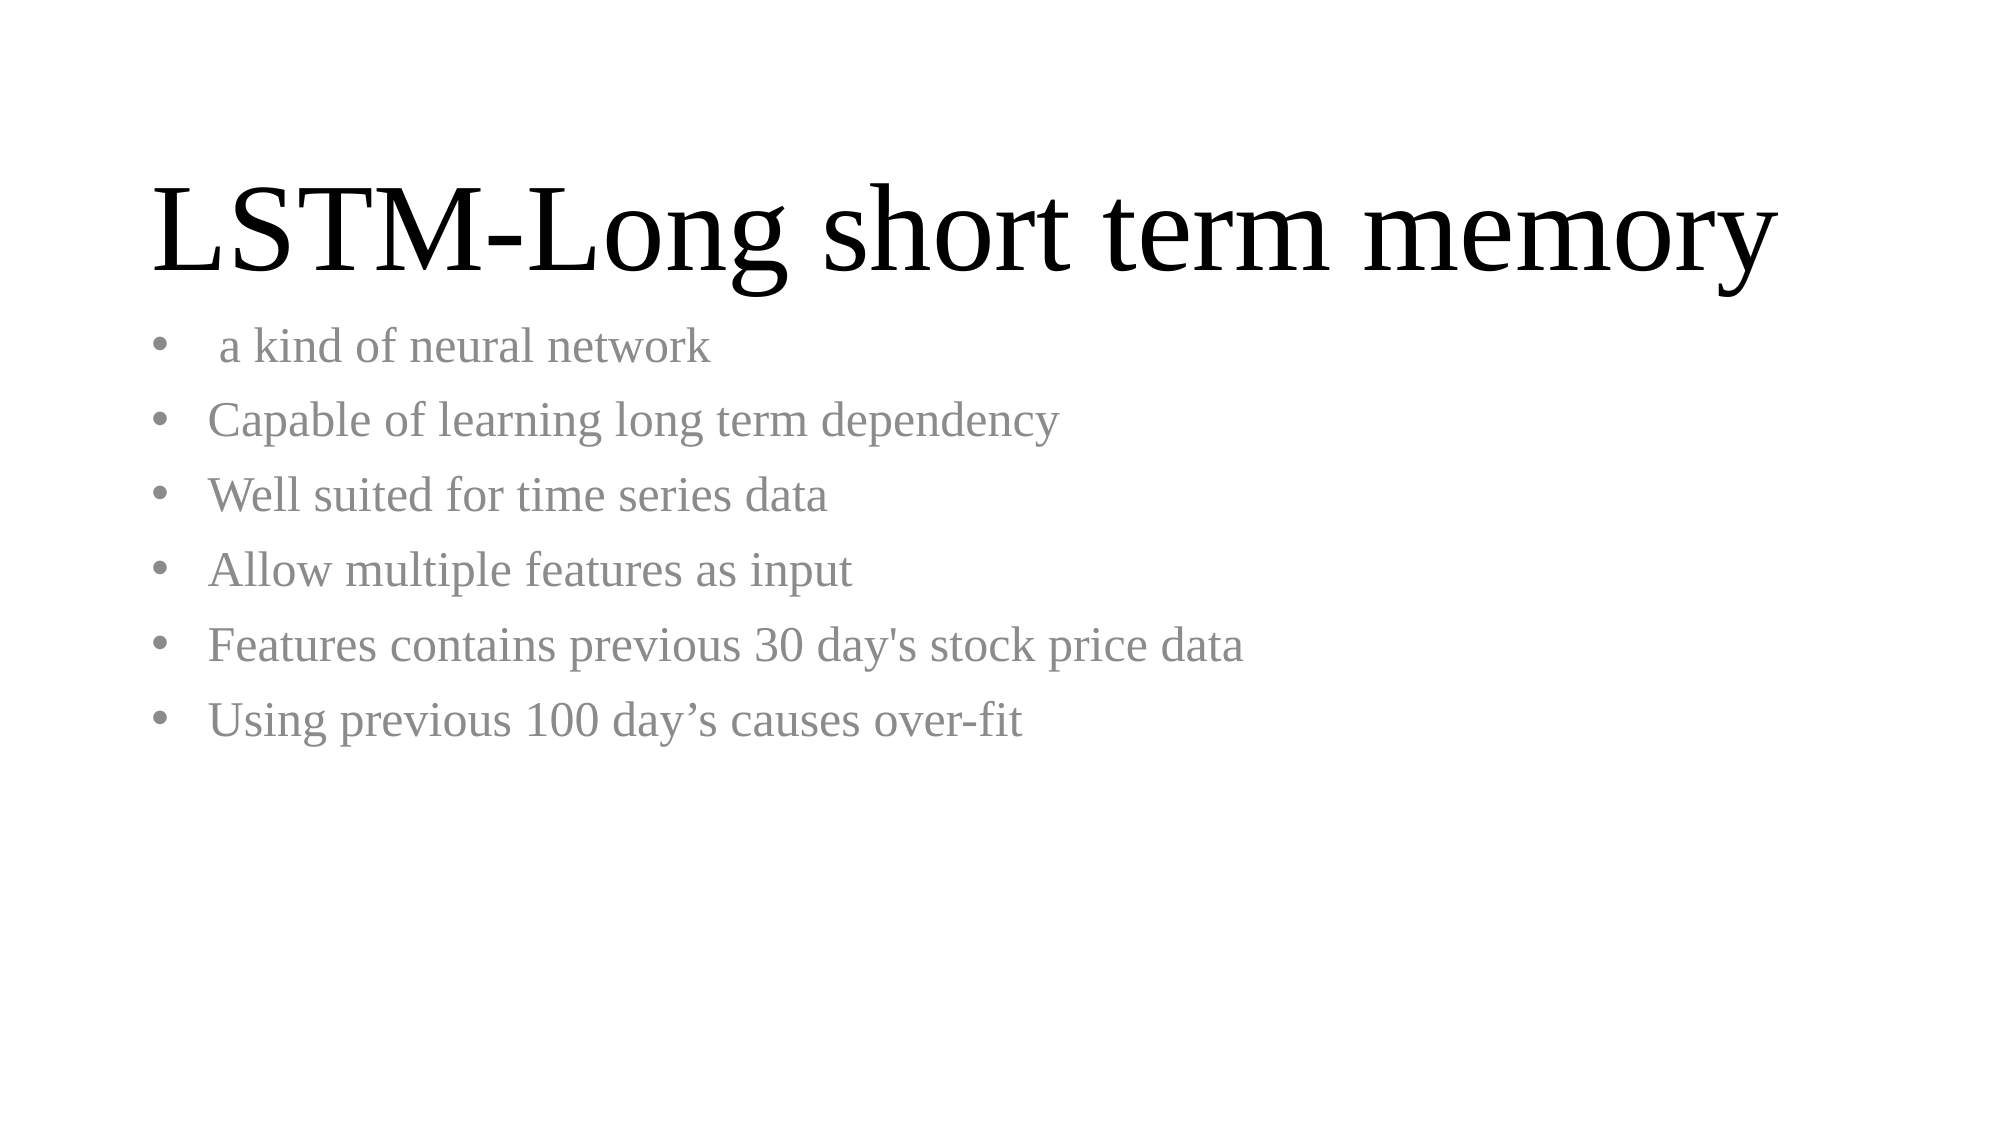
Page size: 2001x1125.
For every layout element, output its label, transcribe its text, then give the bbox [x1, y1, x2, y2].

title LSTM-Long short term memory [136, 108, 1862, 306]
list a kind of neural network Capable of learning long term dependency Well suited for time series data Allow multiple features as input Features contains previous 30 day's stock price data Using previous 100 day’s causes over-fit [136, 311, 1862, 965]
